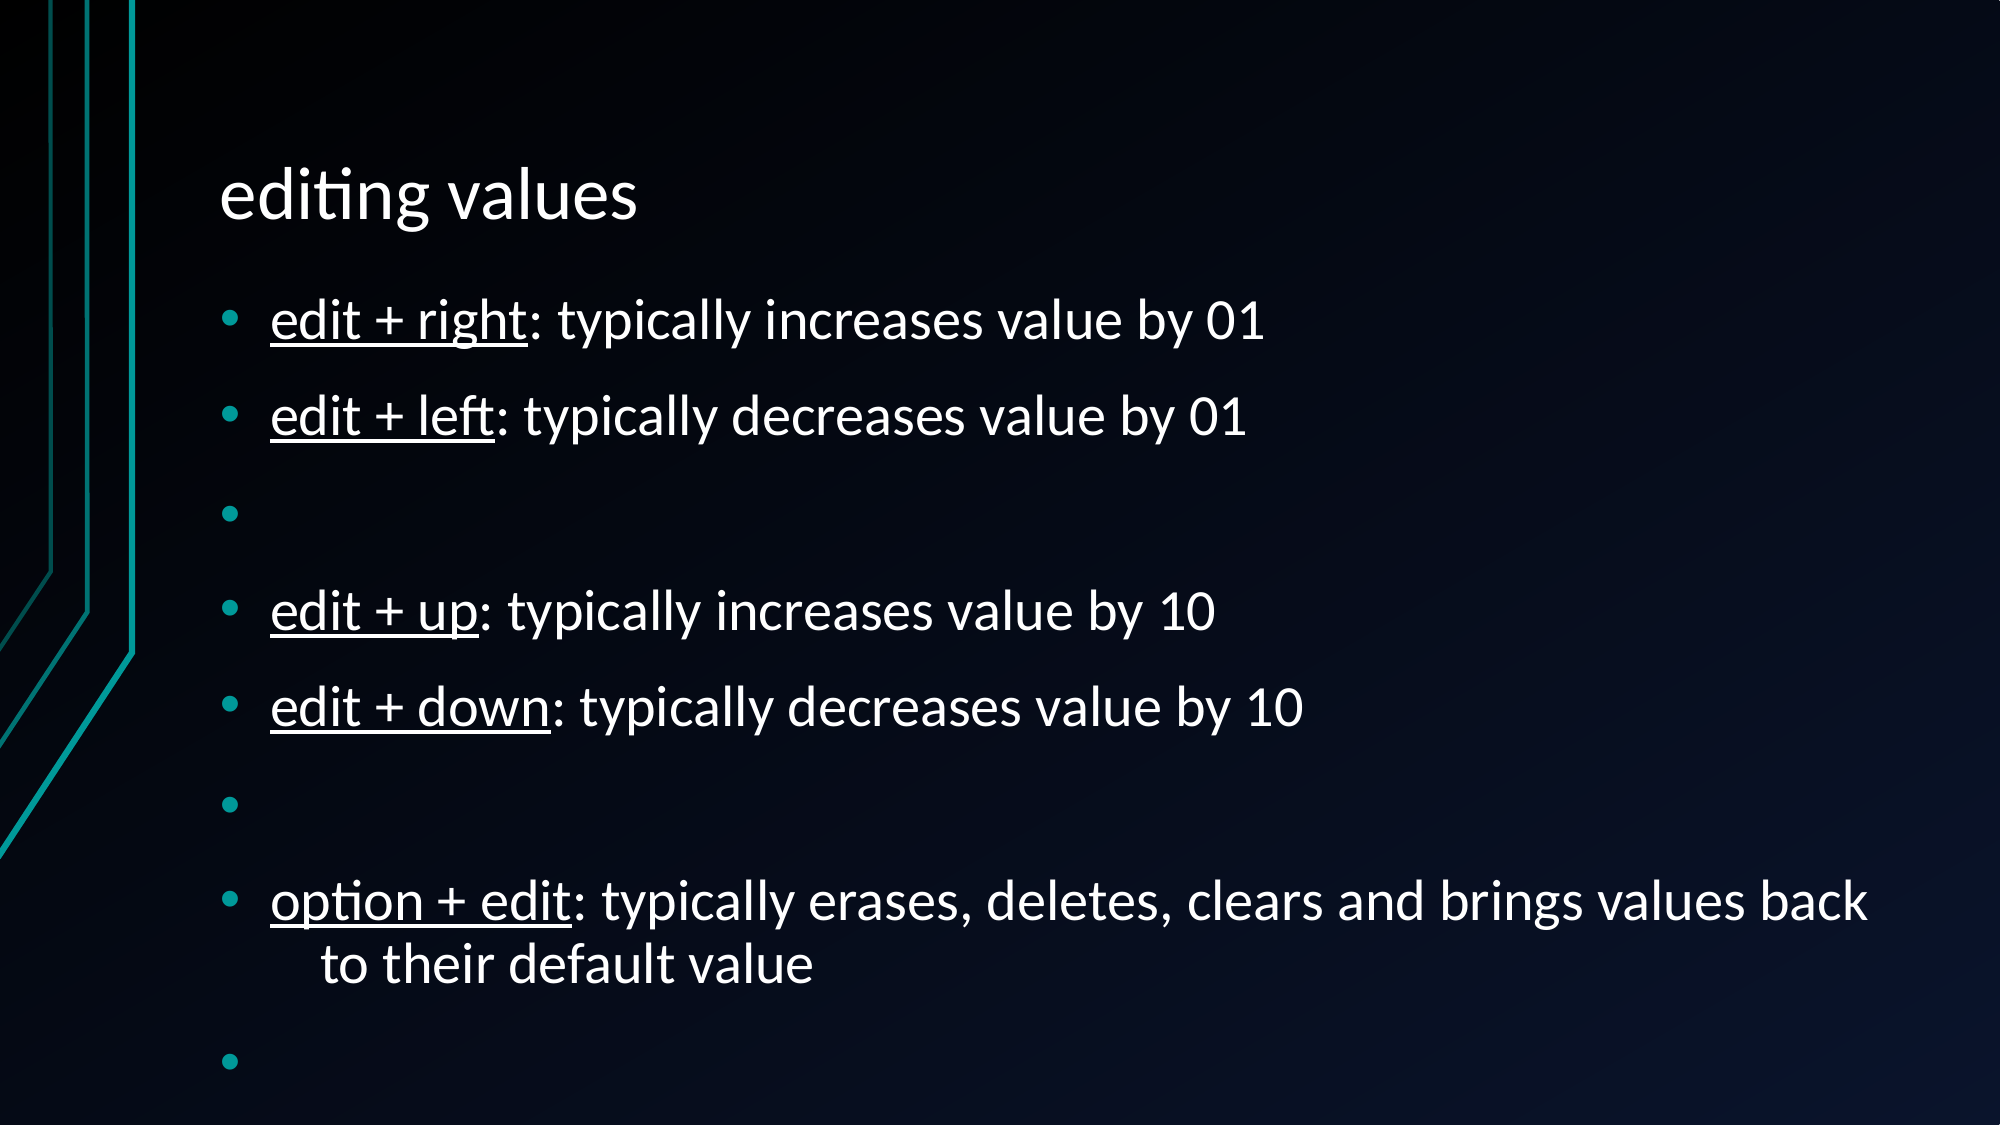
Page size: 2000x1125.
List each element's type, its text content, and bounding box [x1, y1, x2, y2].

title editing values [199, 45, 1900, 246]
list edit + right: typically increases value by 01 edit + left: typically decreases value by 01 edit + up: typically increases value by 10 edit + down: typically decreases value by 10 option + edit: typically erases, deletes, clears and brings values back to their default value [199, 279, 1900, 1012]
